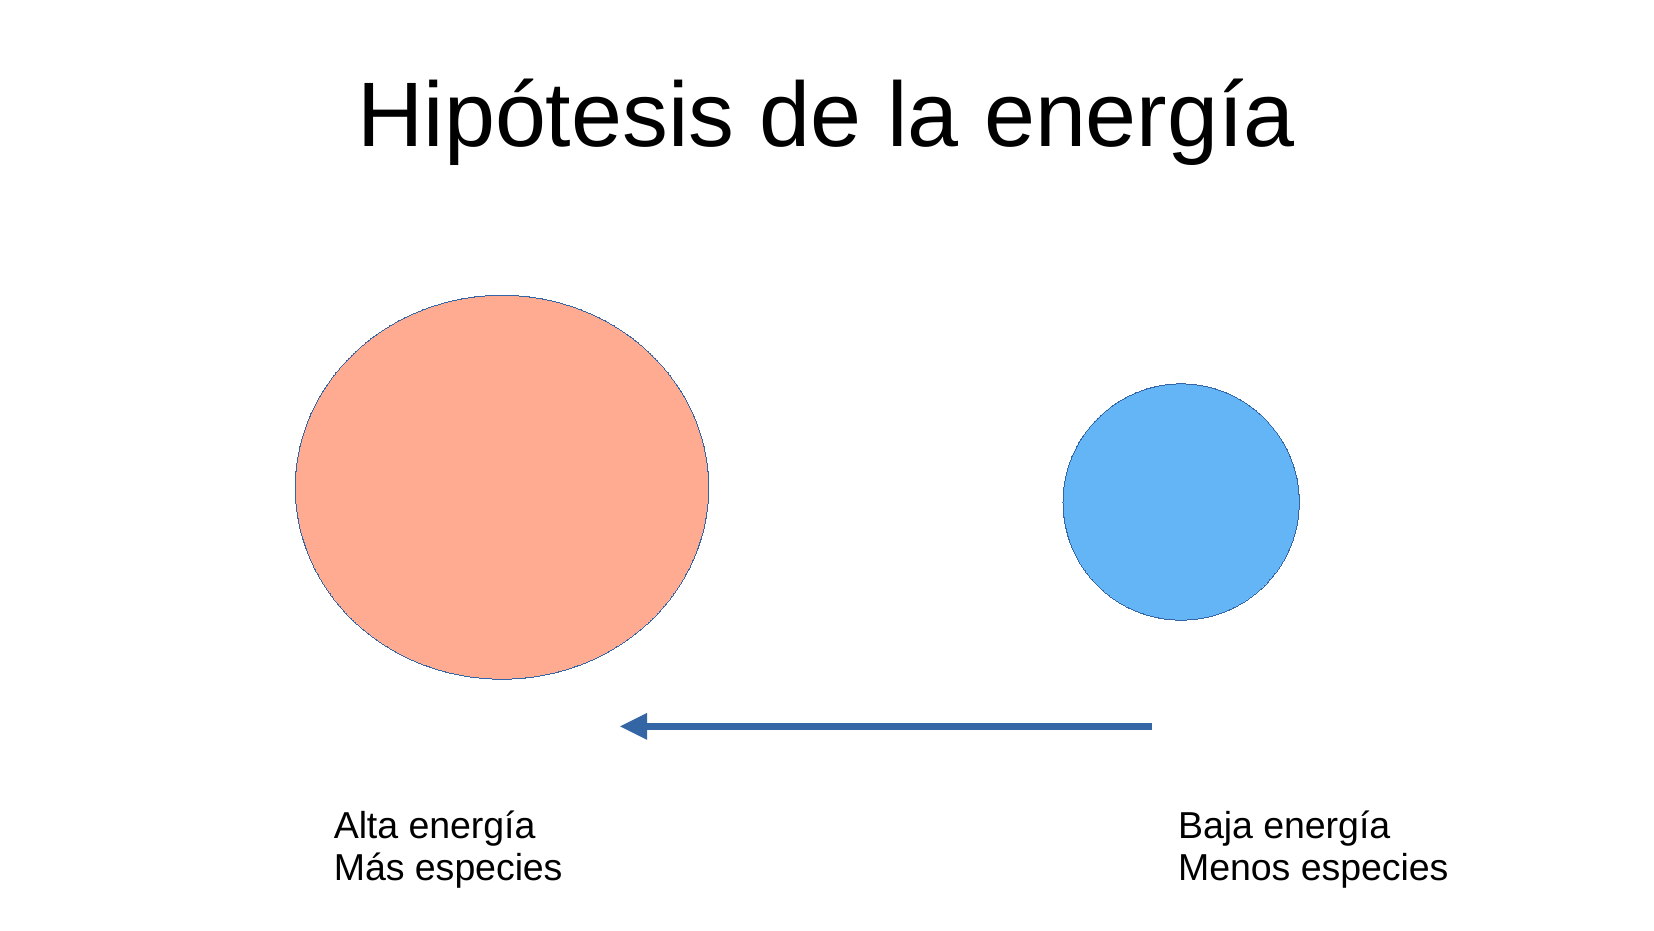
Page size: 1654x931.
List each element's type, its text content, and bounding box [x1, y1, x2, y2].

text_box [1062, 383, 1300, 621]
text_box [295, 295, 709, 680]
title Hipótesis de la energía [82, 37, 1571, 193]
text_box Baja energía Menos especies [1163, 797, 1506, 931]
text_box Alta energía Más especies [318, 797, 615, 897]
